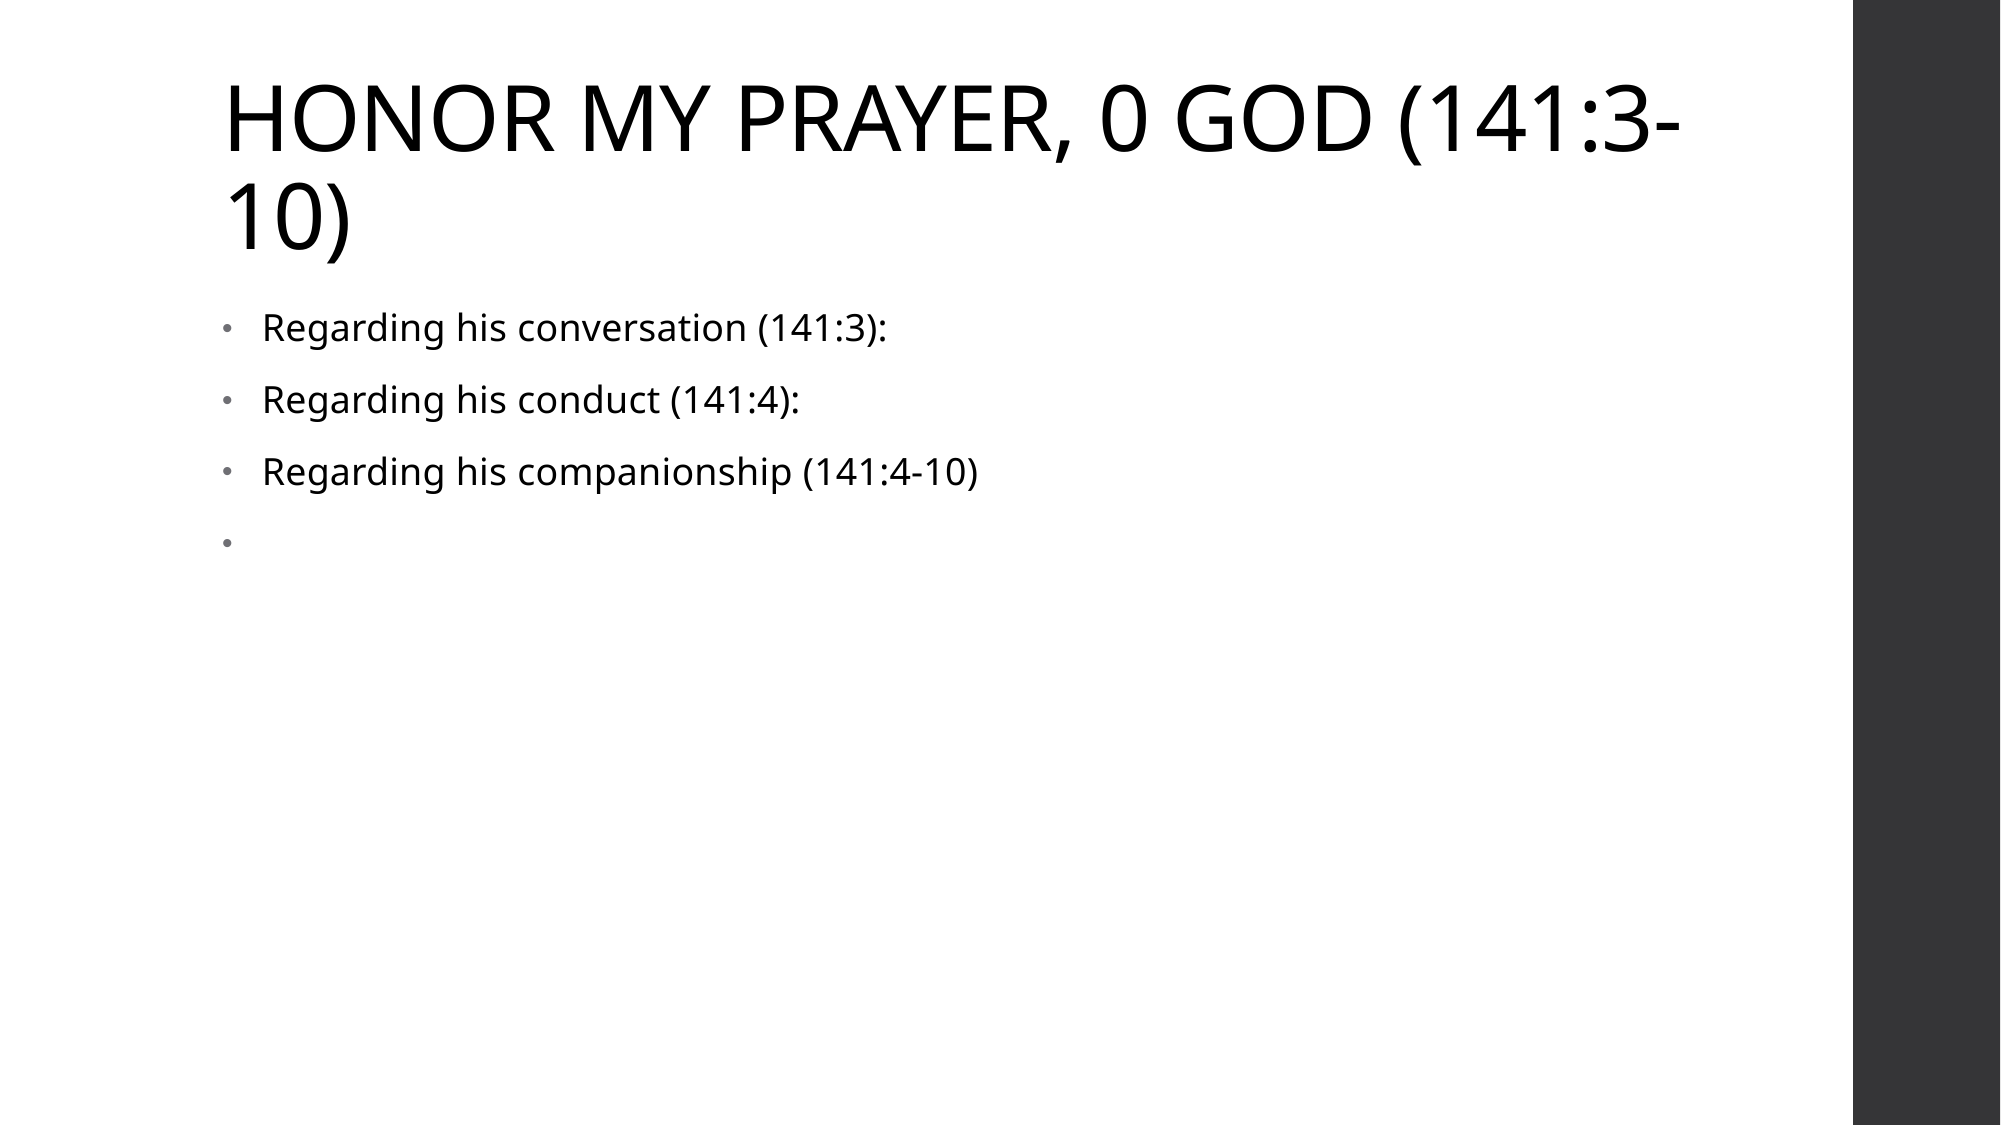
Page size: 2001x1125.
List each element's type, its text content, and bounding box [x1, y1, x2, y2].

list Regarding his conversation (141:3): Regarding his conduct (141:4): Regarding his companionship (141:4-10) [206, 299, 1617, 1014]
title HONOR MY PRAYER, 0 GOD (141:3-10) [206, 60, 1797, 278]
